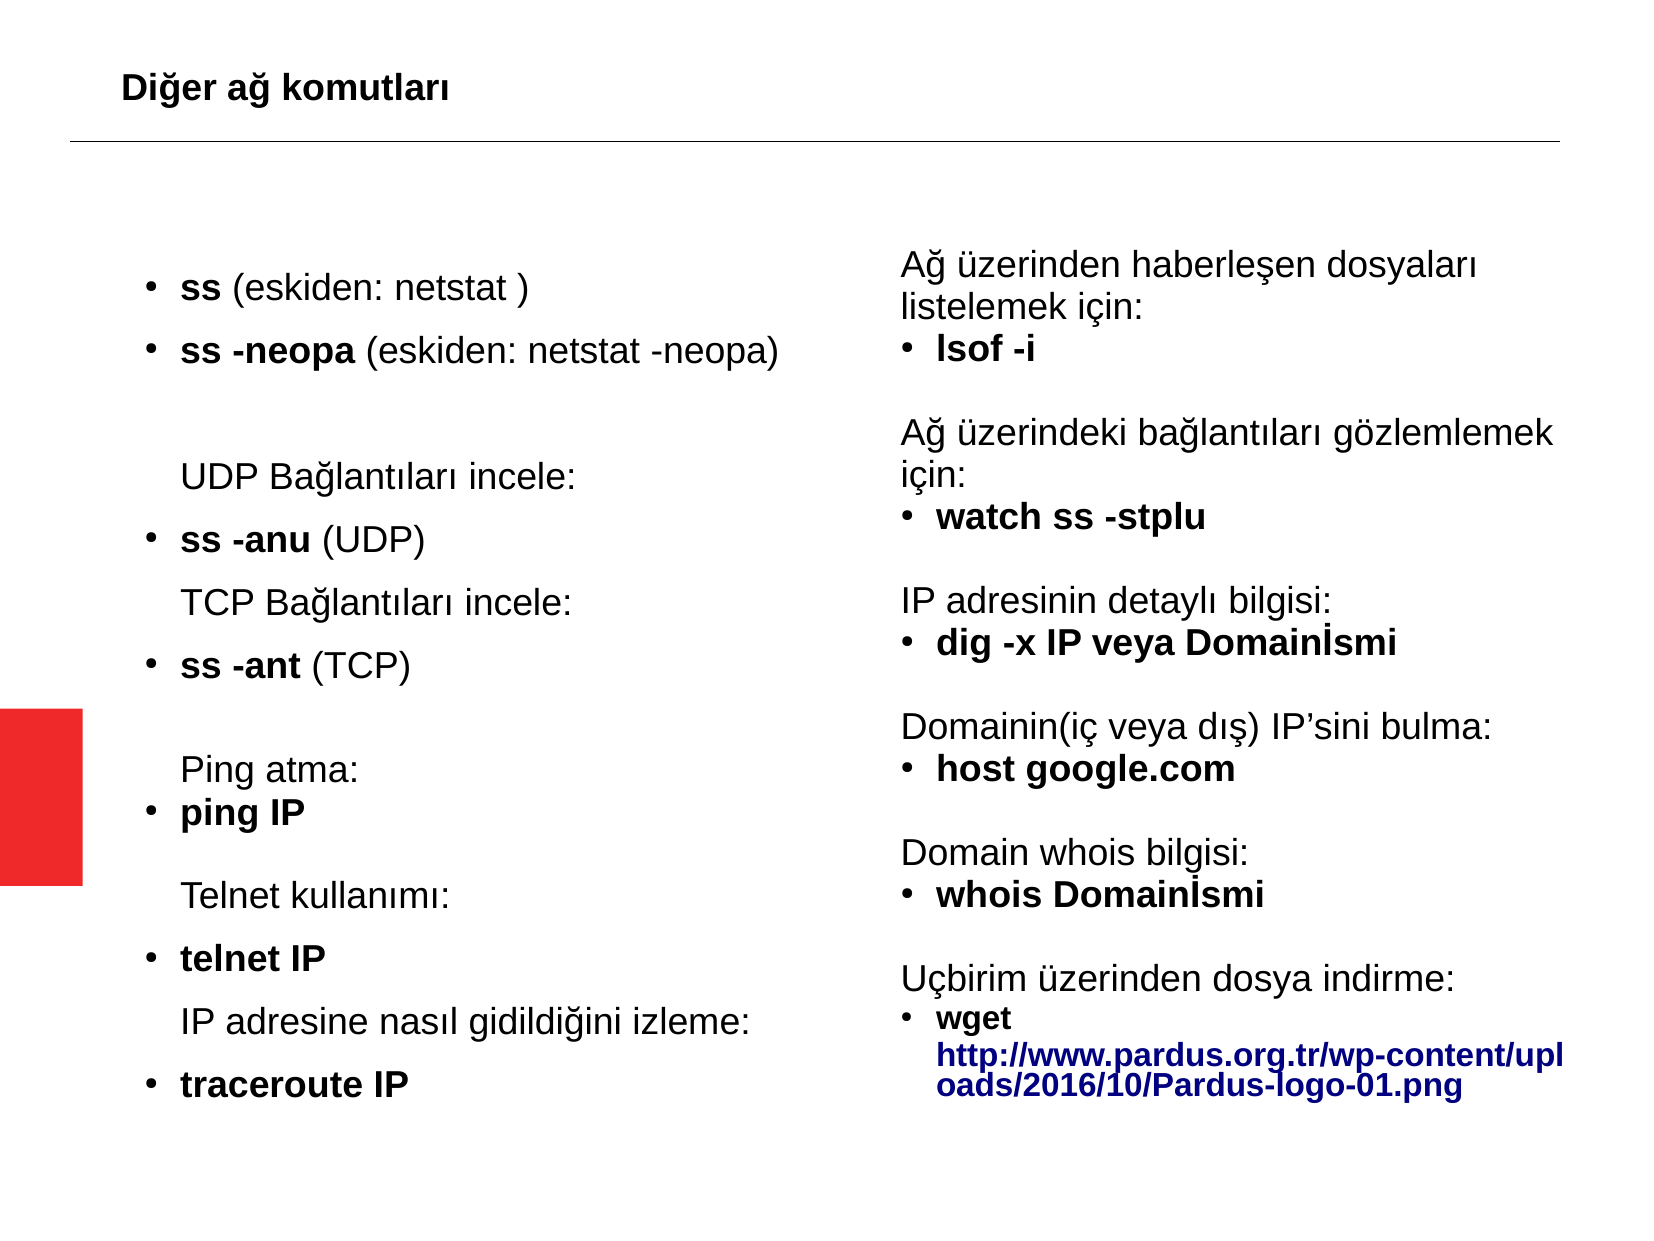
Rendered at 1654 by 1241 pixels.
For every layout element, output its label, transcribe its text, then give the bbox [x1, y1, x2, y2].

text_box Ağ üzerinden haberleşen dosyaları listelemek için: lsof -i Ağ üzerindeki bağlantıları gözlemlemek için: watch ss -stplu IP adresinin detaylı bilgisi: dig -x IP veya Domainİsmi Domainin(iç veya dış) IP’sini bulma: host google.com Domain whois bilgisi: whois Domainİsmi Uçbirim üzerinden dosya indirme: wget http://www.pardus.org.tr/wp-content/uploads/2016/10/Pardus-logo-01.png [885, 236, 1595, 1165]
text_box ss (eskiden: netstat ) ss -neopa (eskiden: netstat -neopa) UDP Bağlantıları incele: ss -anu (UDP) TCP Bağlantıları incele: ss -ant (TCP) Ping atma: ping IP Telnet kullanımı: telnet IP IP adresine nasıl gidildiğini izleme: traceroute IP [129, 237, 863, 1114]
text_box Diğer ağ komutları [106, 59, 1536, 116]
